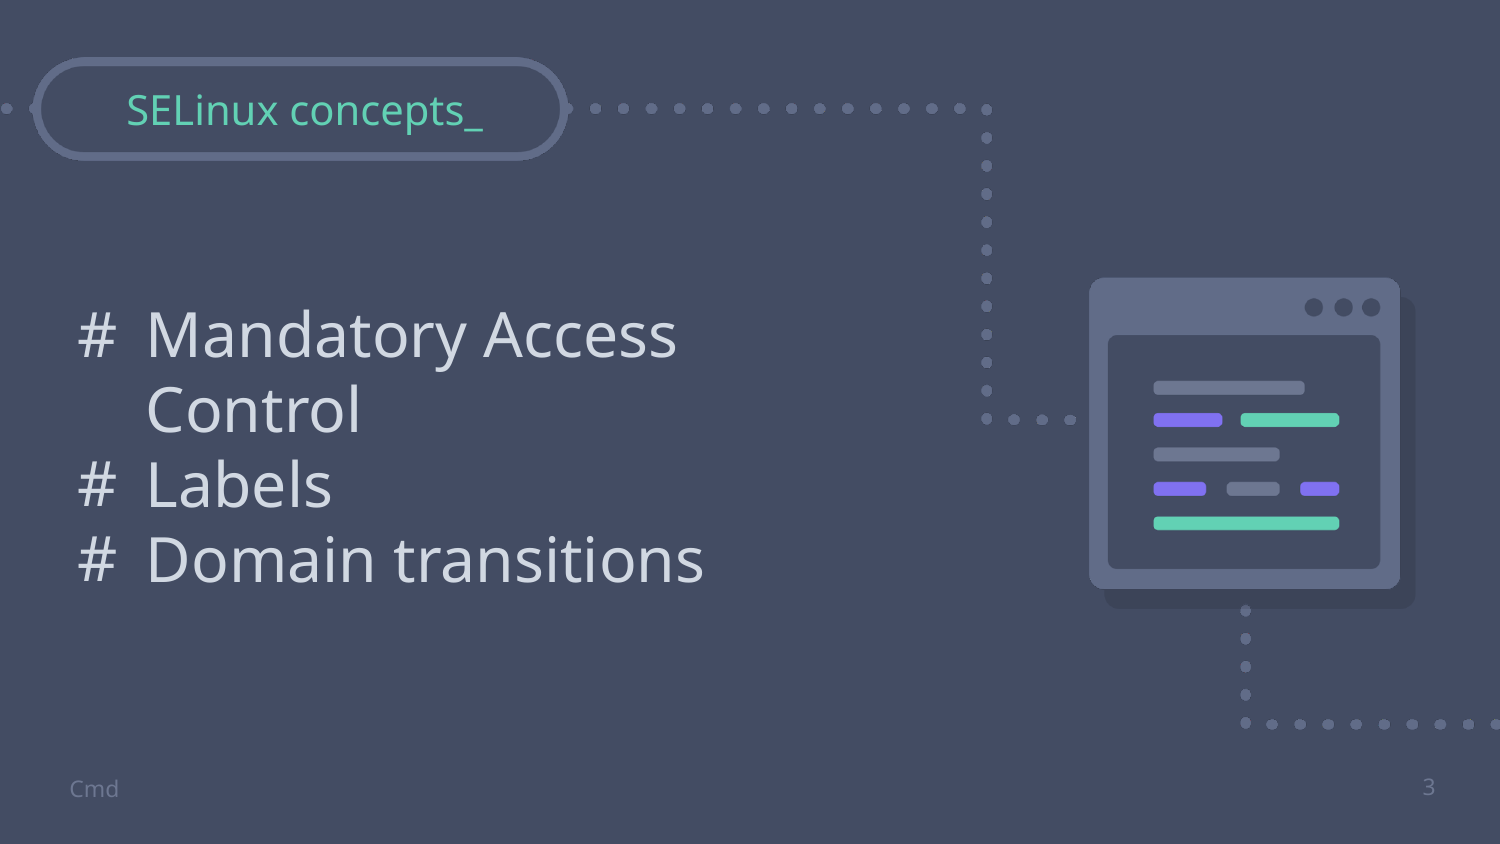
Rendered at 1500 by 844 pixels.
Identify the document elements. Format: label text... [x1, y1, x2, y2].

picture [0, 57, 1500, 730]
title SELinux concepts_ [53, 68, 557, 150]
list Mandatory Access Control Labels Domain transitions [55, 165, 915, 726]
slide_number <number> [1360, 766, 1451, 811]
